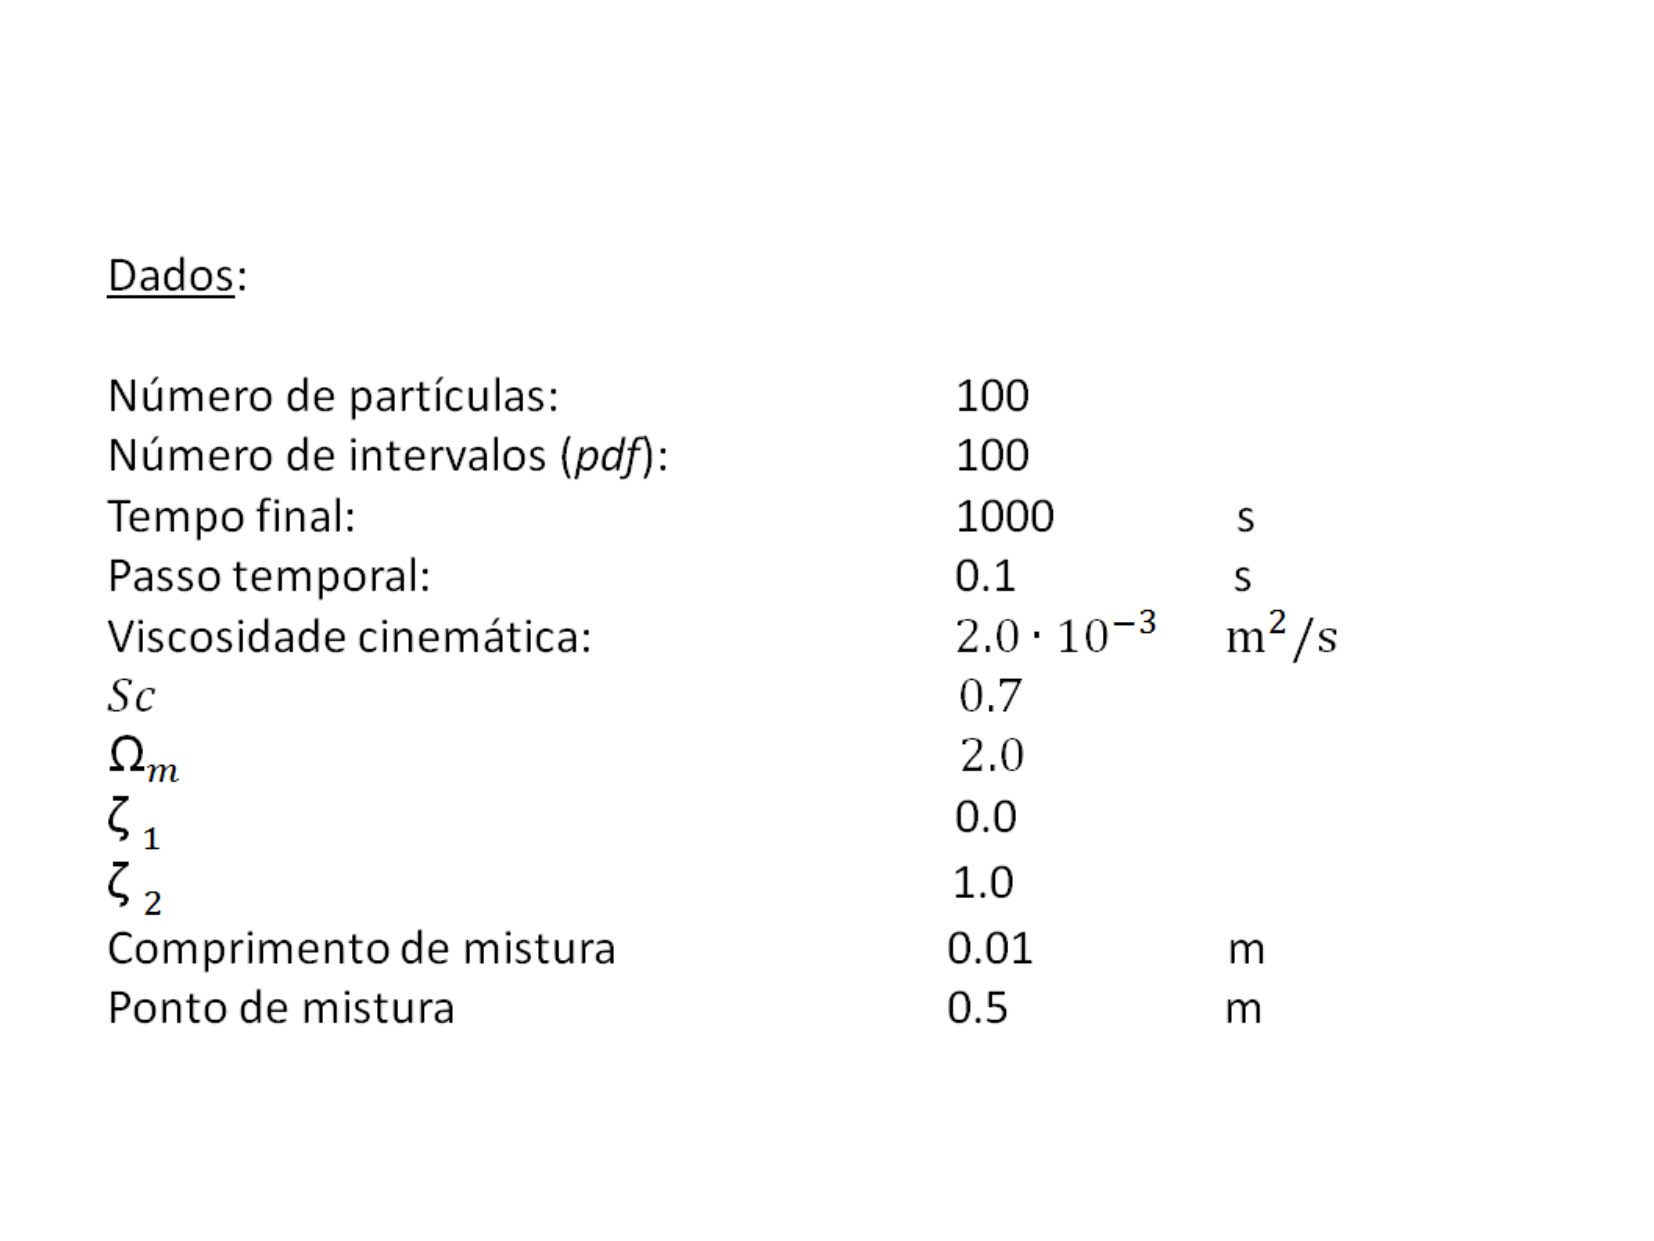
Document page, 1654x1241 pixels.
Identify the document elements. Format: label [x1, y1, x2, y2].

picture [82, 236, 1371, 1067]
